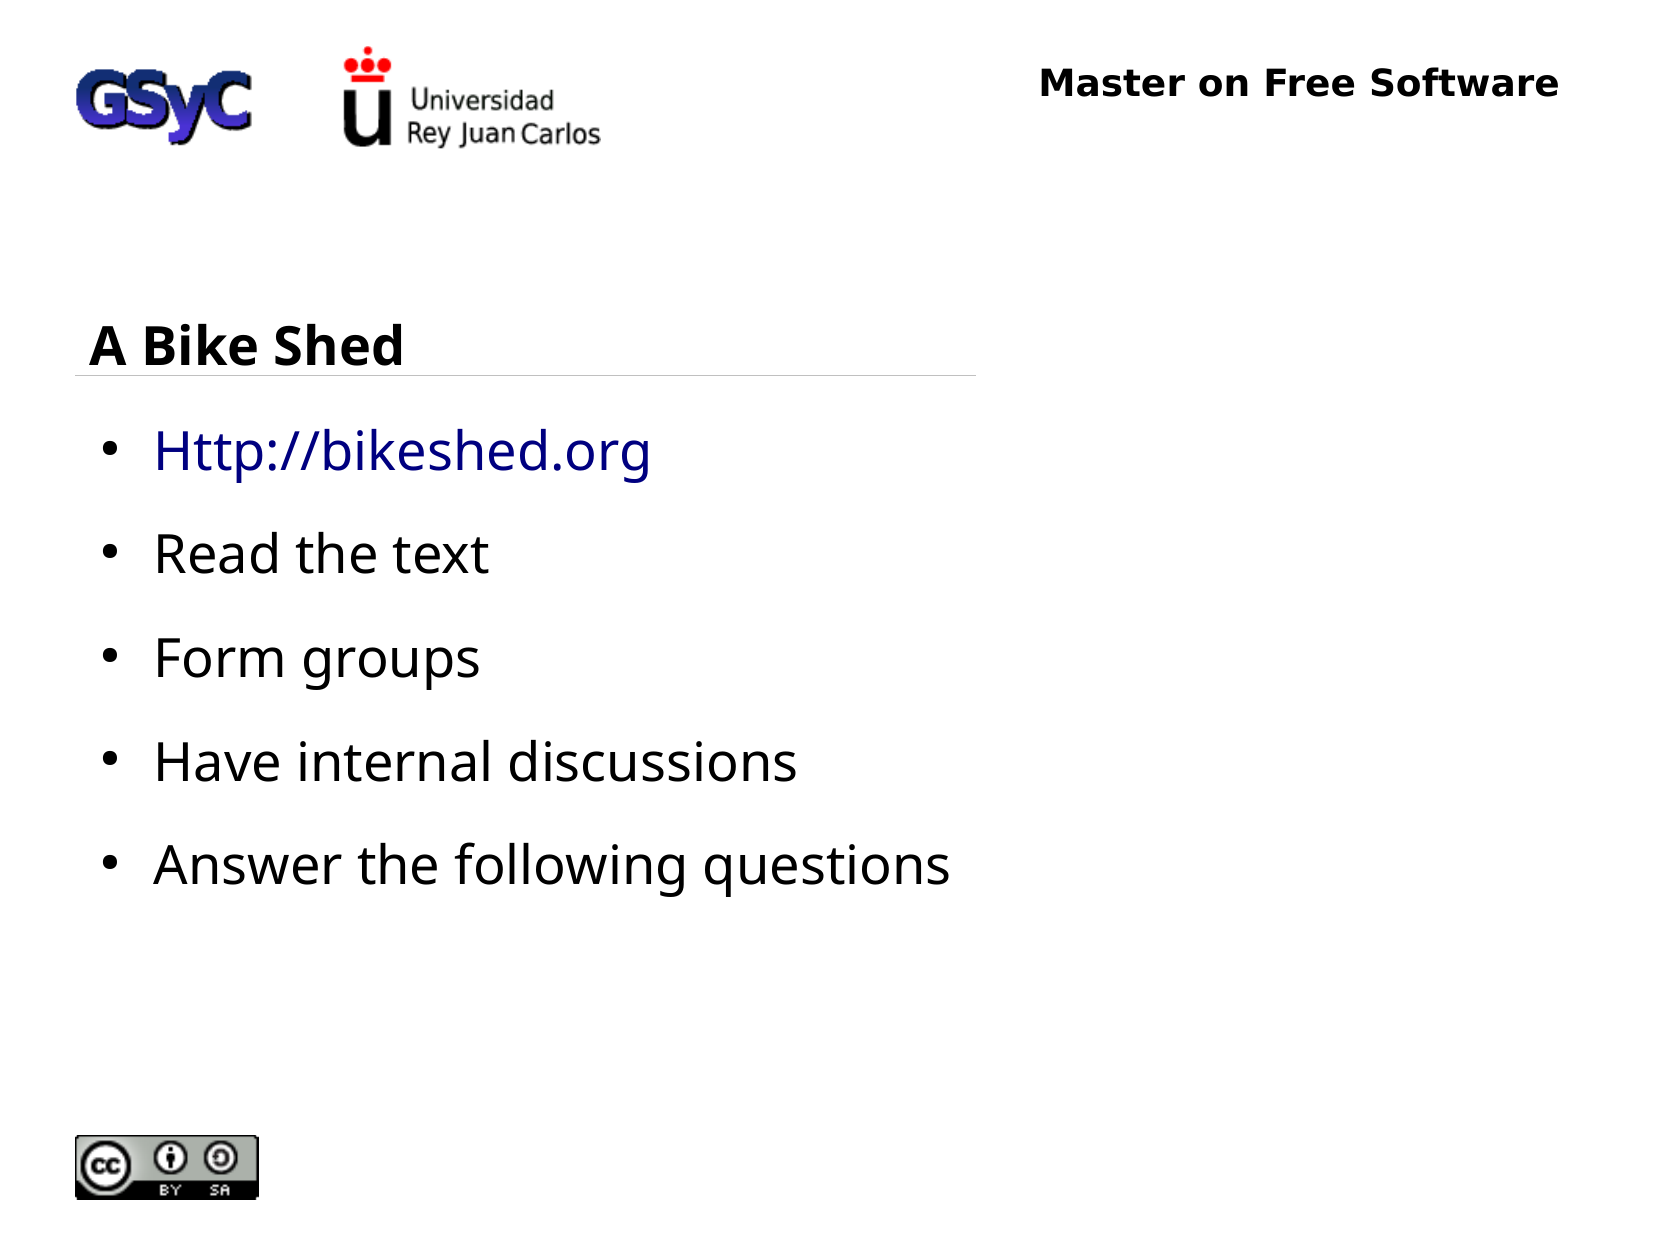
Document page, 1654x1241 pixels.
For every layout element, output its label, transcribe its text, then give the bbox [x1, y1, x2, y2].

picture [75, 46, 601, 150]
text_box [75, 412, 1576, 1163]
text_box A Bike Shed [75, 300, 1538, 381]
picture [75, 1163, 259, 1200]
list Http://bikeshed.org Read the text Form groups Have internal discussions Answer the following questions [82, 412, 1571, 1109]
